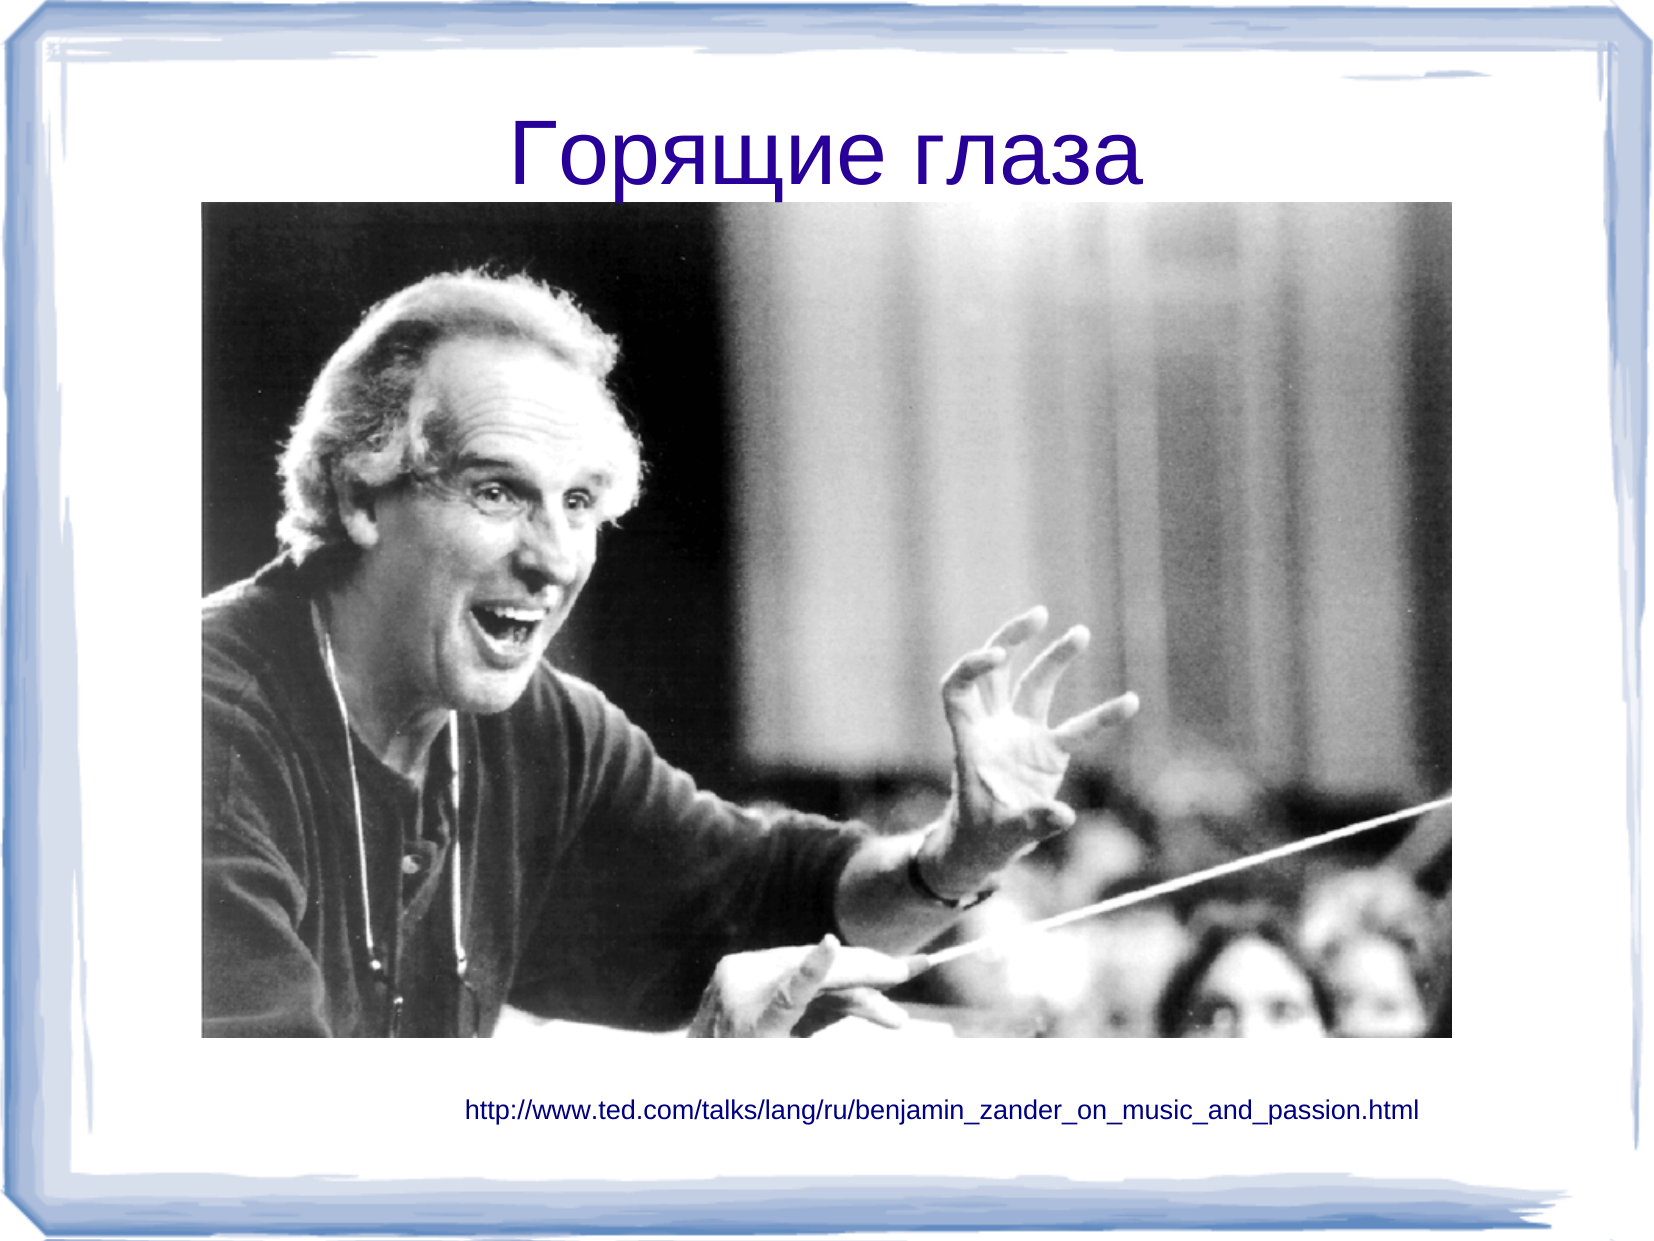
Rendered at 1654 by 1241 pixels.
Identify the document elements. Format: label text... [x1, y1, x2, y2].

title Горящие глаза [82, 56, 1571, 250]
text_box http://www.ted.com/talks/lang/ru/benjamin_zander_on_music_and_passion.html [450, 1087, 1463, 1133]
picture [0, 0, 1654, 1241]
